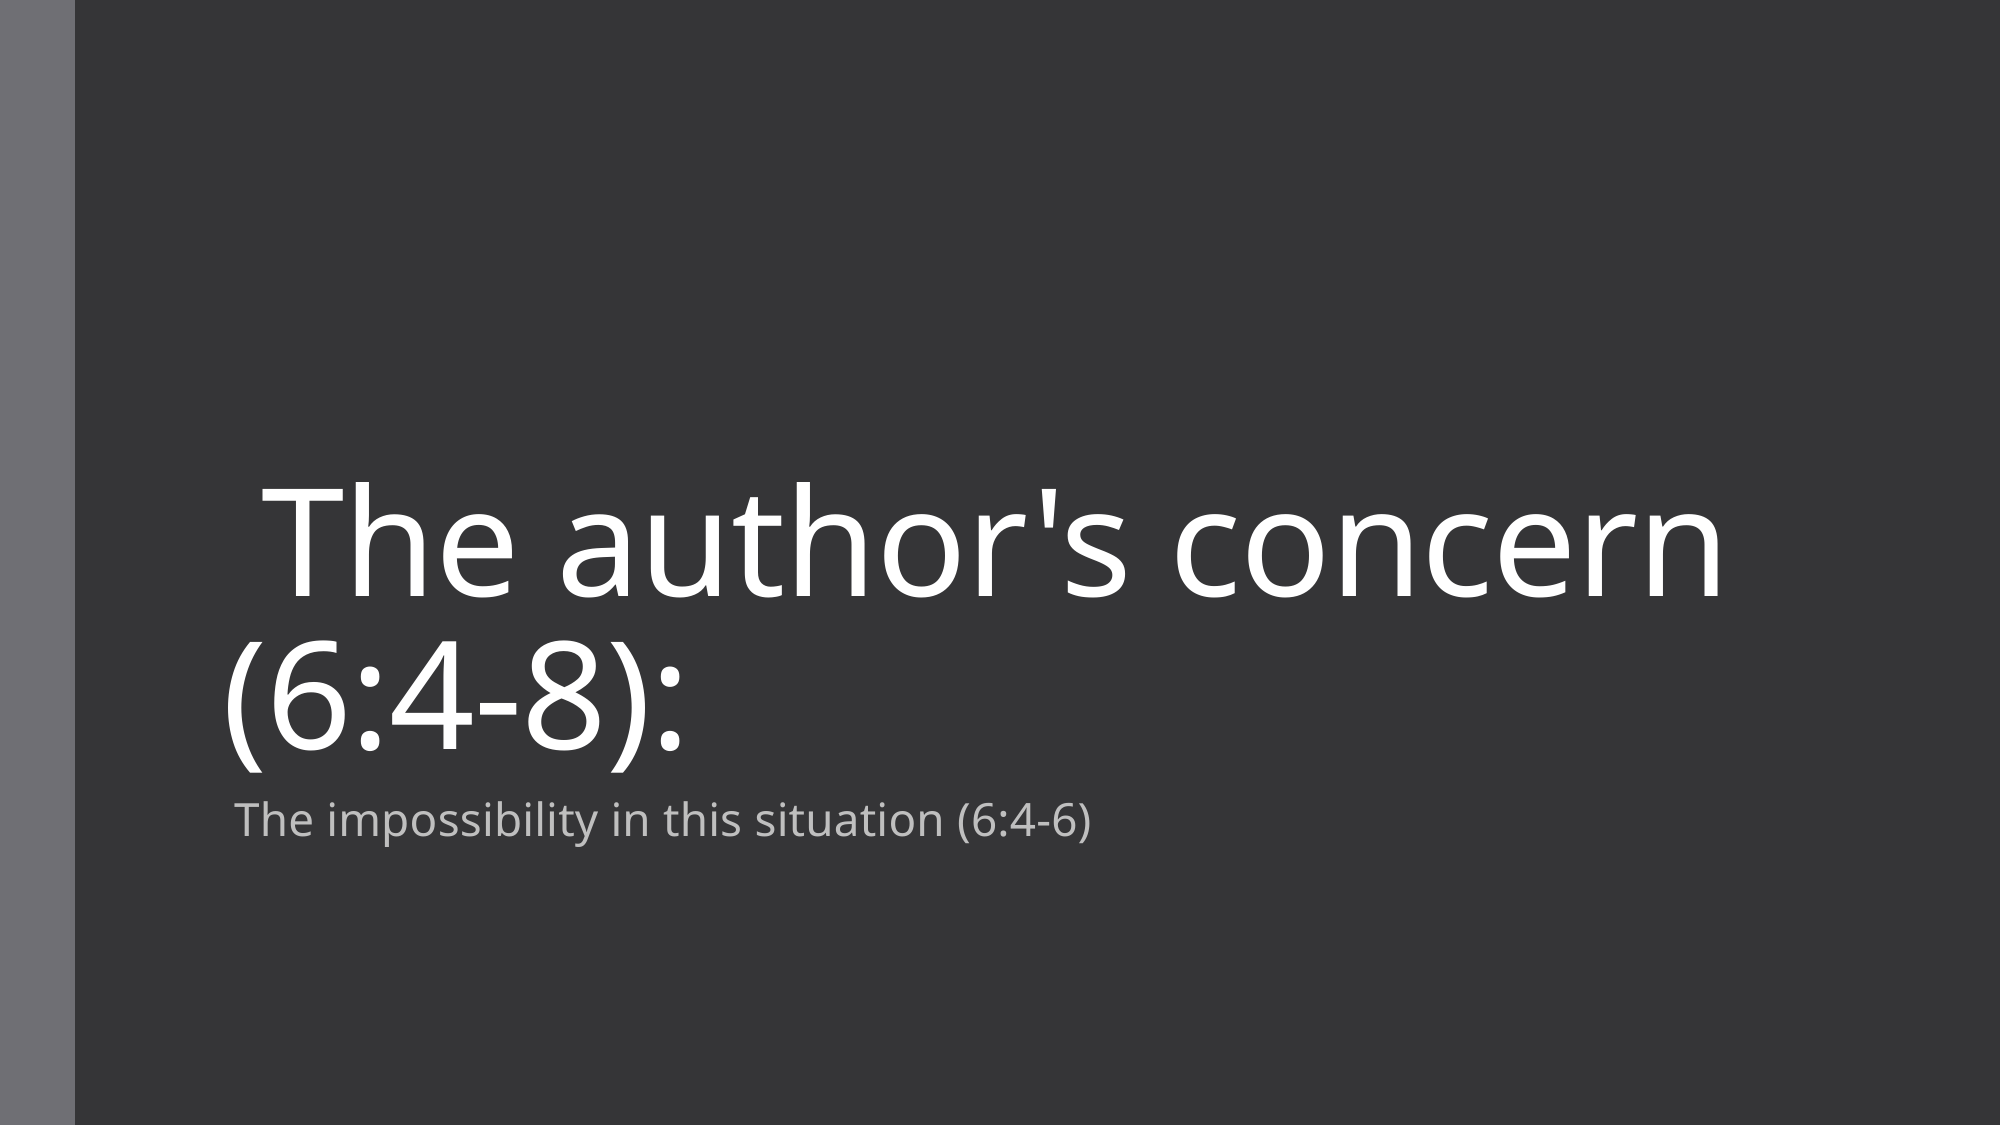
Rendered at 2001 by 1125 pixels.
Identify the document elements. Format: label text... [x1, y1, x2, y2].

subtitle The impossibility in this situation (6:4-6) [206, 787, 1752, 1066]
title The author's concern (6:4-8): [206, 124, 1752, 787]
